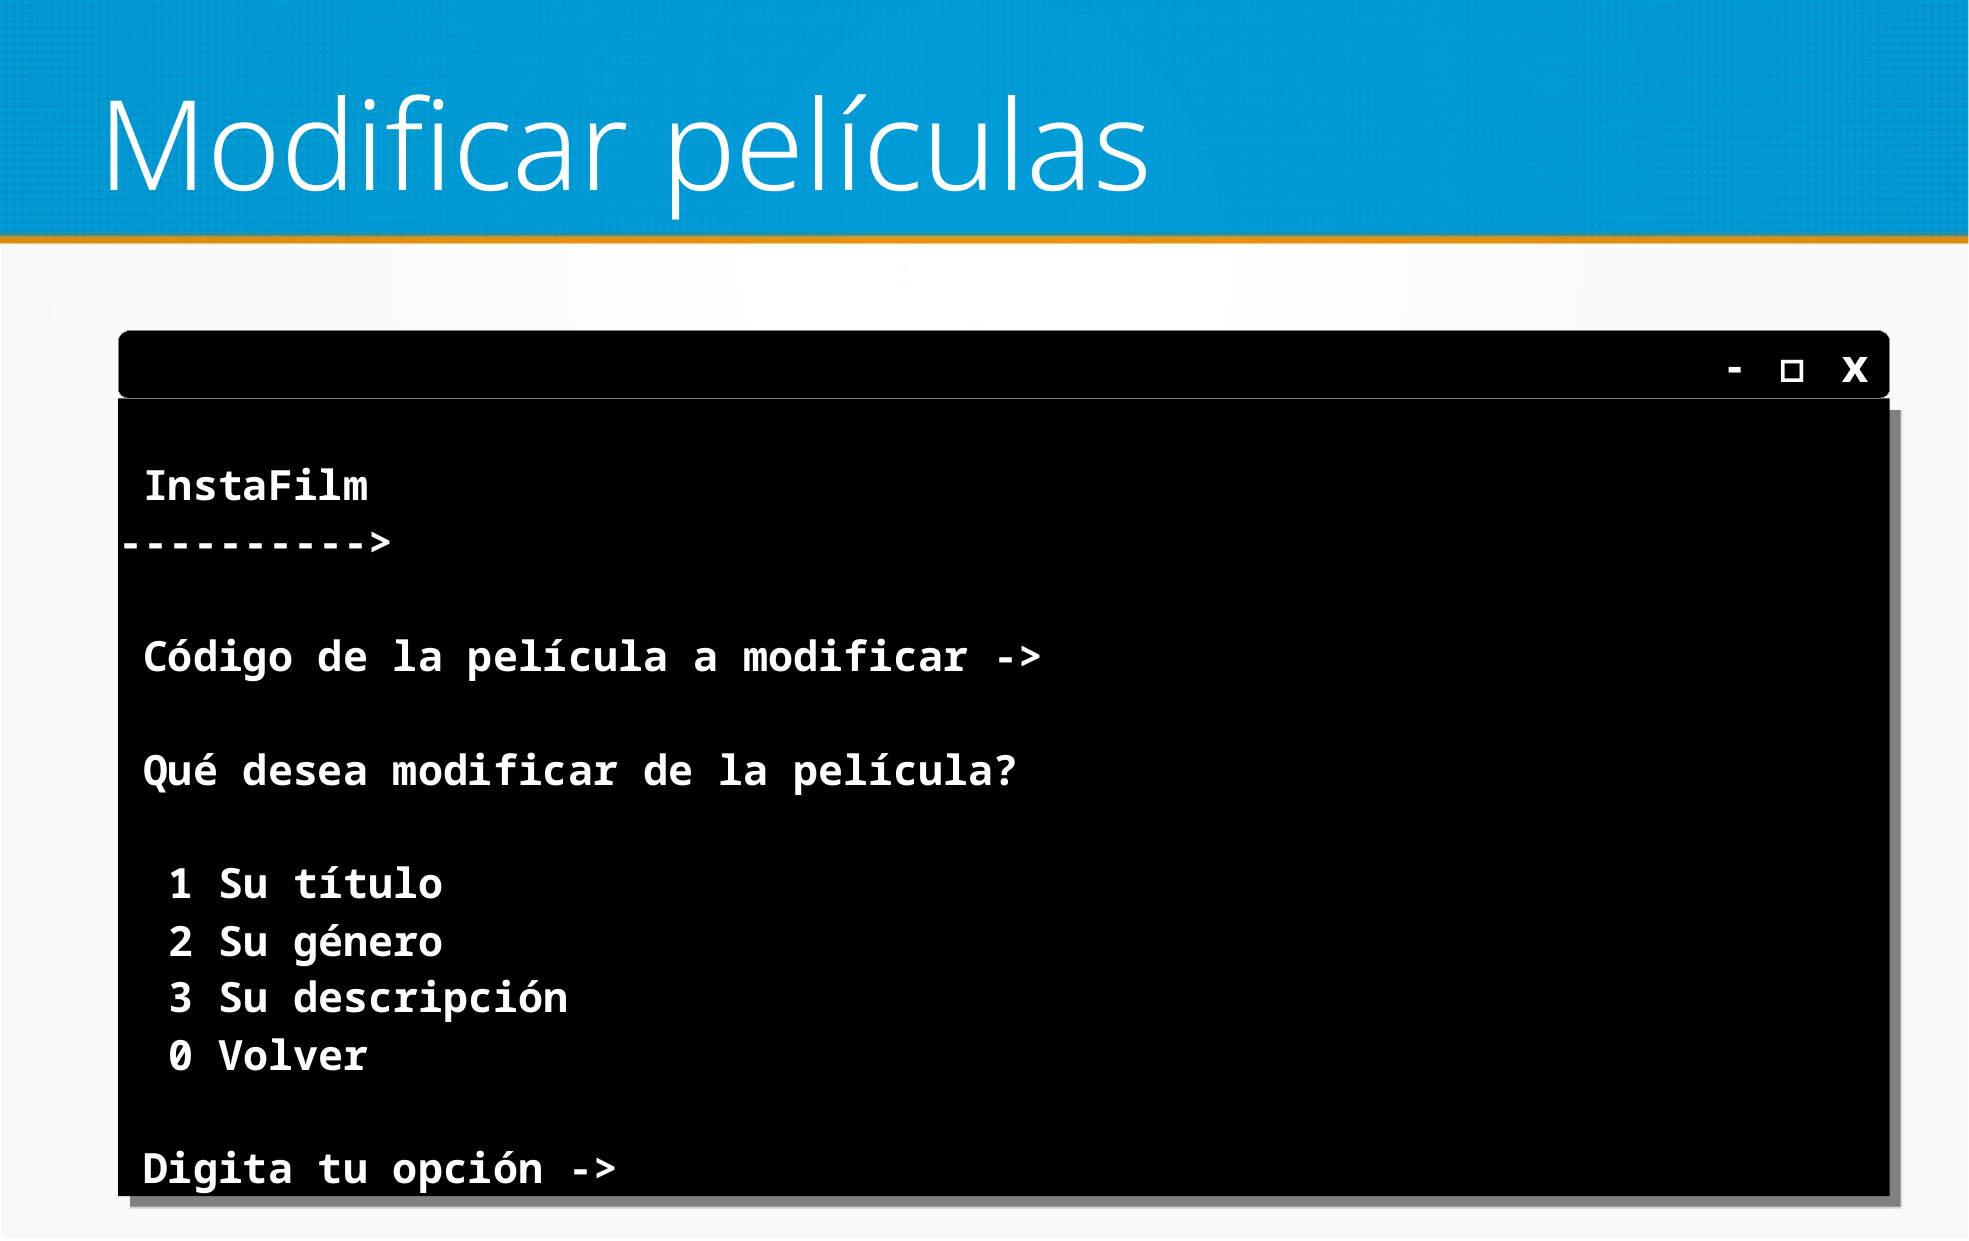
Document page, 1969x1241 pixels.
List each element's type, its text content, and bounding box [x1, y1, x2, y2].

text_box - □ x [118, 330, 1890, 399]
text_box InstaFilm ----------> Código de la película a modificar -> Qué desea modificar de la película? 1 Su título 2 Su género 3 Su descripción 0 Volver Digita tu opción -> [118, 398, 1890, 1123]
picture [0, 233, 1969, 1241]
title Modificar películas [98, 19, 1870, 227]
